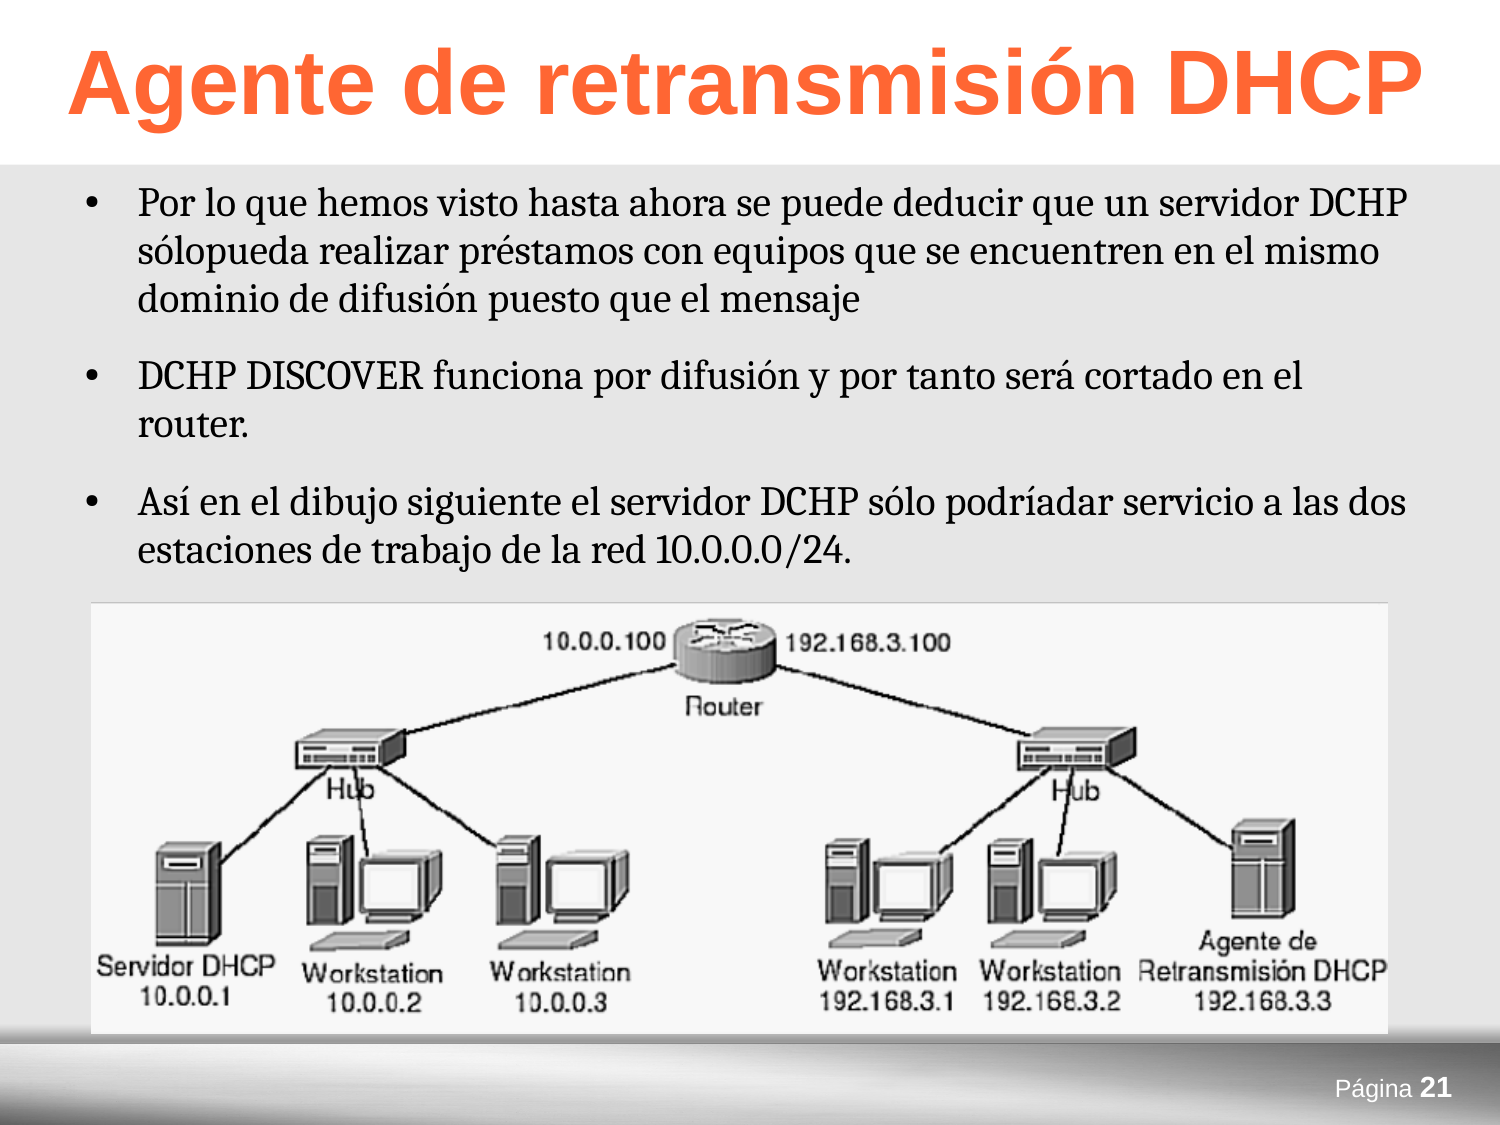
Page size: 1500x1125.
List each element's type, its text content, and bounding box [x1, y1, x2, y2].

title Agente de retransmisión DHCP [66, 31, 1447, 199]
list Por lo que hemos visto hasta ahora se puede deducir que un servidor DCHP sólopueda realizar préstamos con equipos que se encuentren en el mismo dominio de difusión puesto que el mensaje DCHP DISCOVER funciona por difusión y por tanto será cortado en el router. Así en el dibujo siguiente el servidor DCHP sólo podríadar servicio a las dos estaciones de trabajo de la red 10.0.0.0/24. [66, 178, 1418, 621]
picture [0, 1044, 1500, 1125]
picture [91, 602, 1388, 1034]
